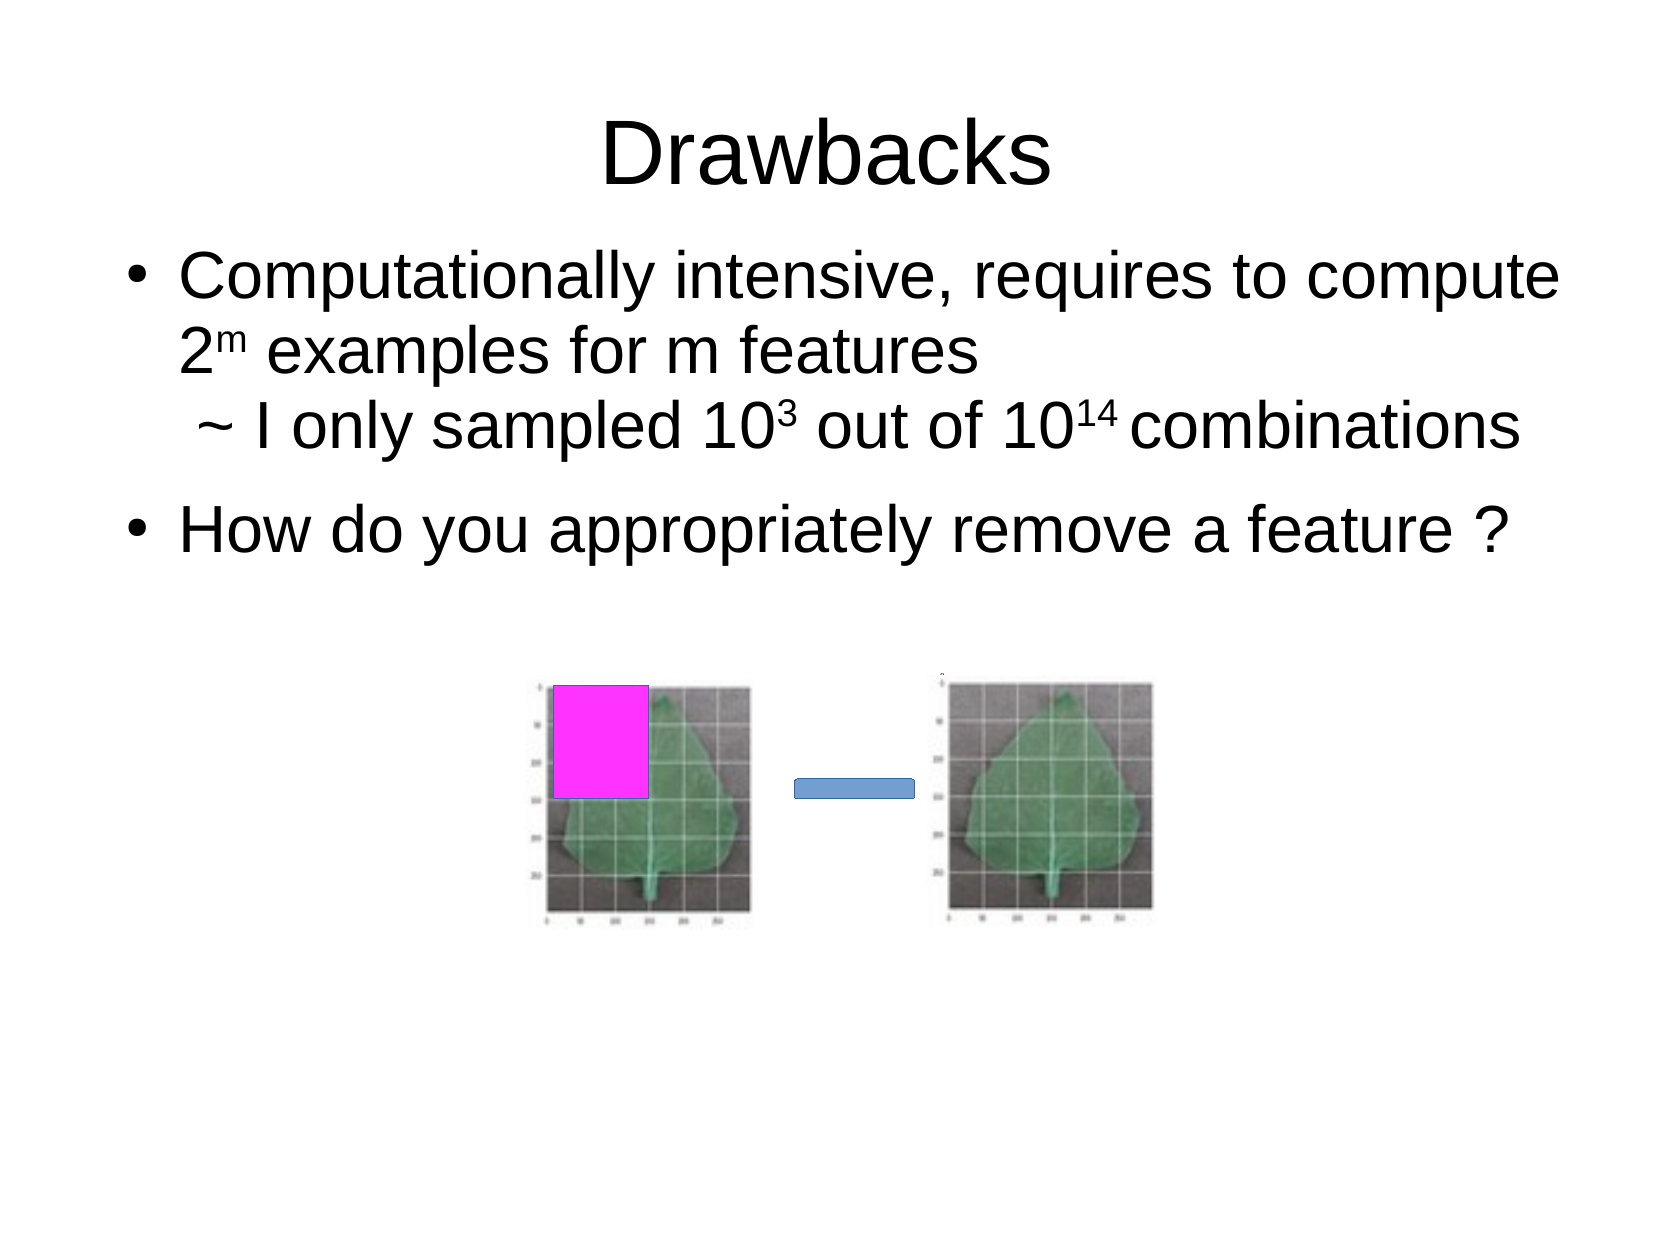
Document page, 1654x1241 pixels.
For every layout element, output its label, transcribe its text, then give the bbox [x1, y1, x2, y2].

picture [927, 667, 1157, 927]
text_box [553, 685, 649, 799]
list Computationally intensive, requires to compute 2m examples for m features ~ I only sampled 103 out of 1014 combinations How do you appropriately remove a feature ? [107, 238, 1596, 1103]
title Drawbacks [82, 49, 1571, 257]
text_box [794, 778, 915, 799]
picture [525, 679, 755, 931]
